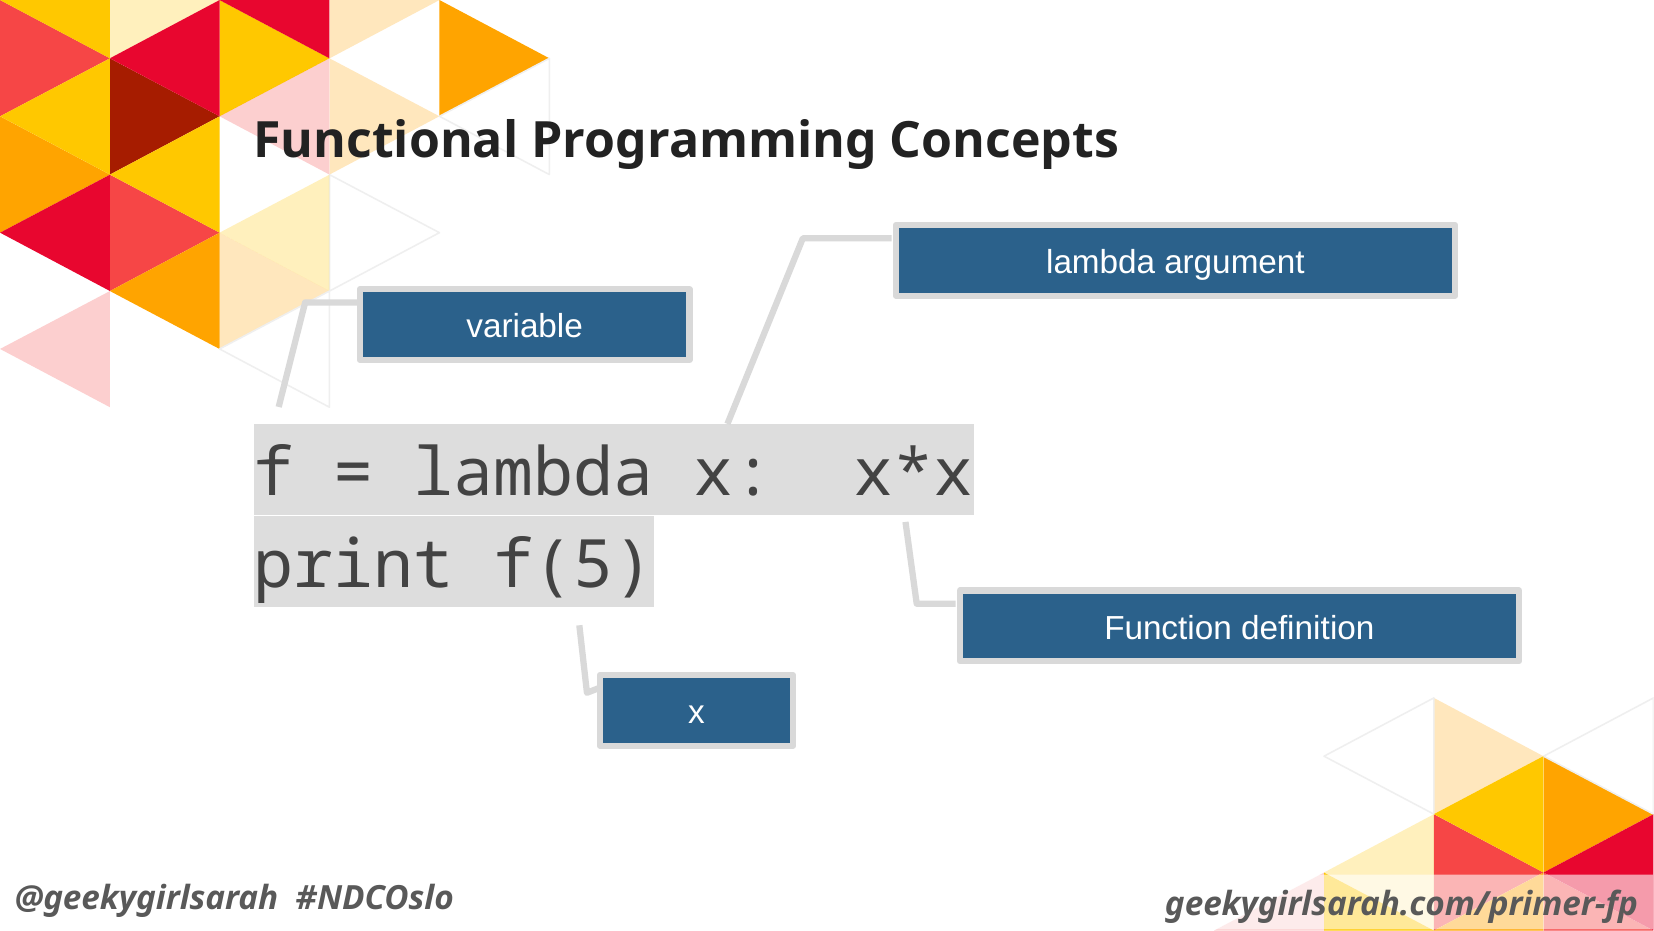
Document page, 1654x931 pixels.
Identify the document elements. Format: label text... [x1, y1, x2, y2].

text_box Function definition [960, 590, 1519, 661]
list f = lambda x: x*x print f(5) [238, 208, 1618, 817]
text_box lambda argument [896, 225, 1455, 296]
text_box variable [360, 289, 689, 360]
title Functional Programming Concepts [238, 61, 1406, 183]
text_box x [600, 675, 793, 746]
